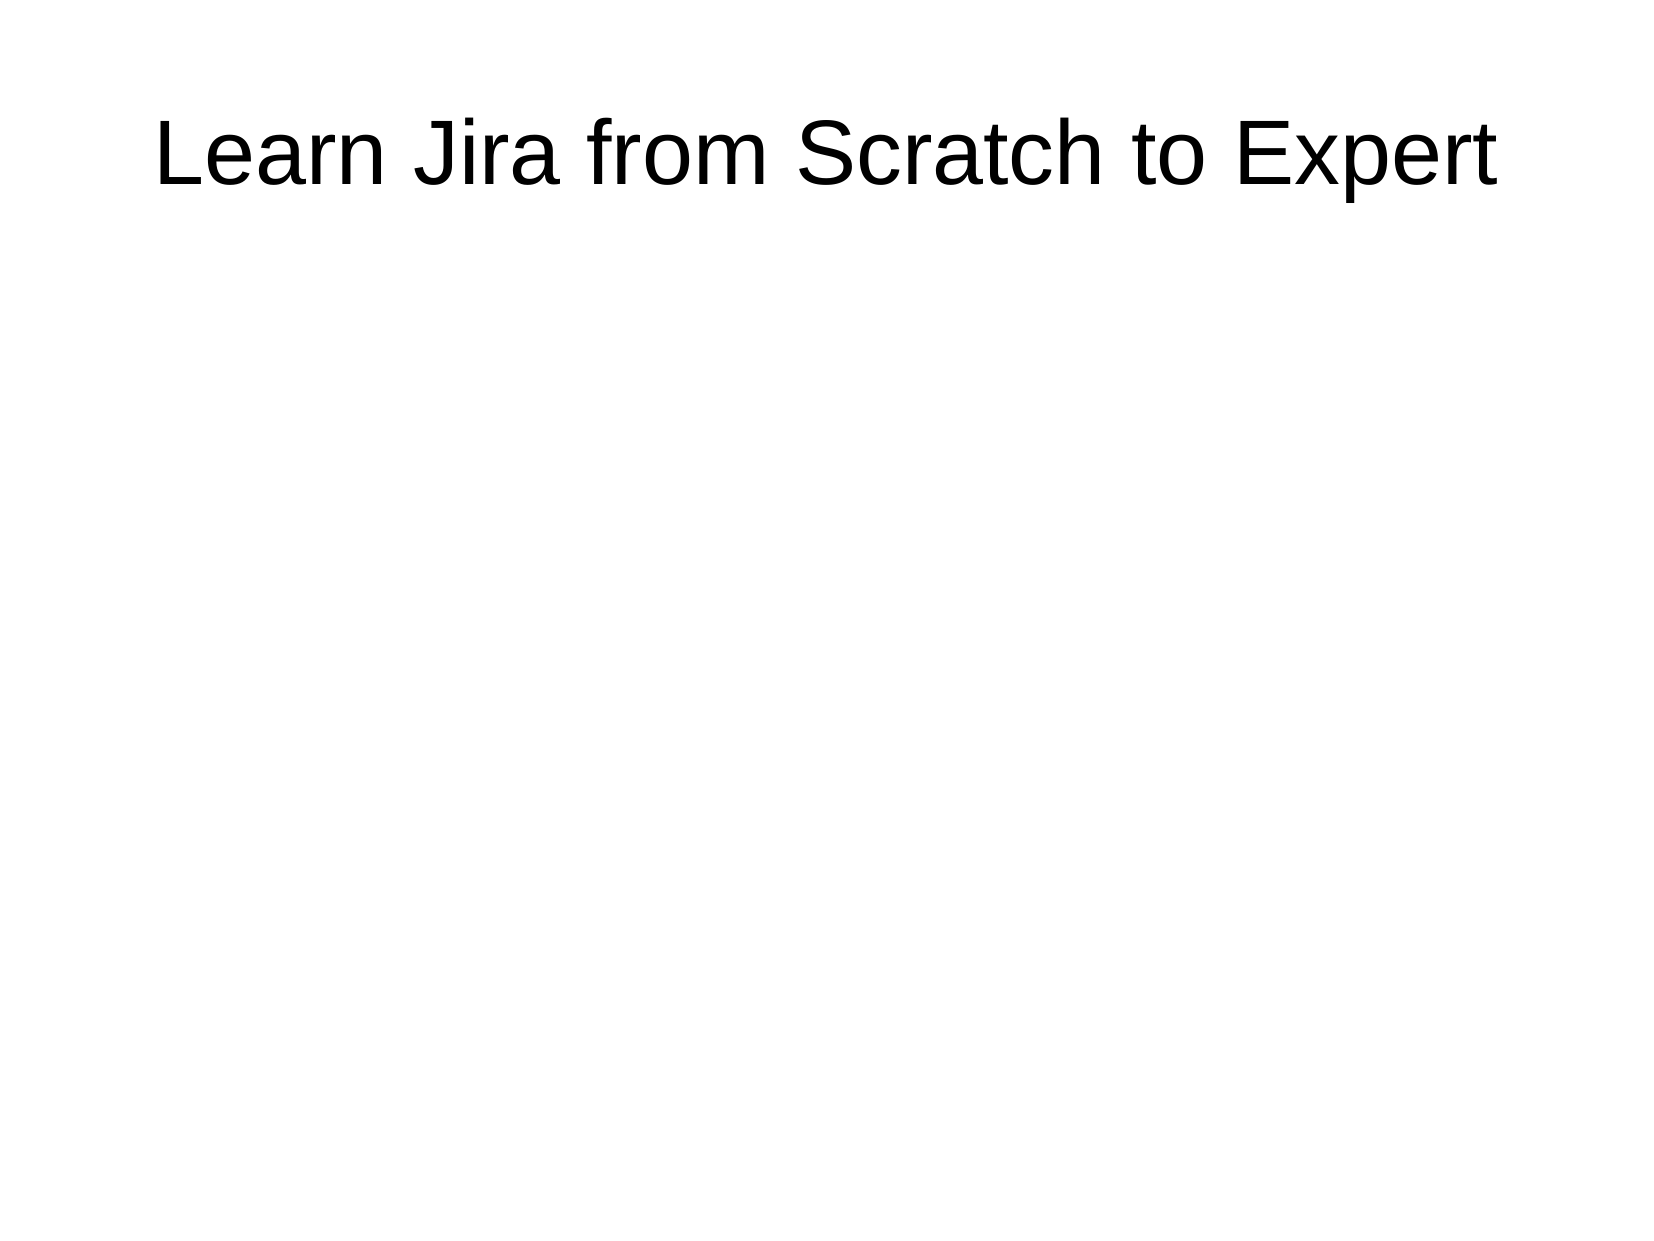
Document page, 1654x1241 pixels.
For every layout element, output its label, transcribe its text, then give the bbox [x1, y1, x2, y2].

title Learn Jira from Scratch to Expert [82, 49, 1571, 257]
